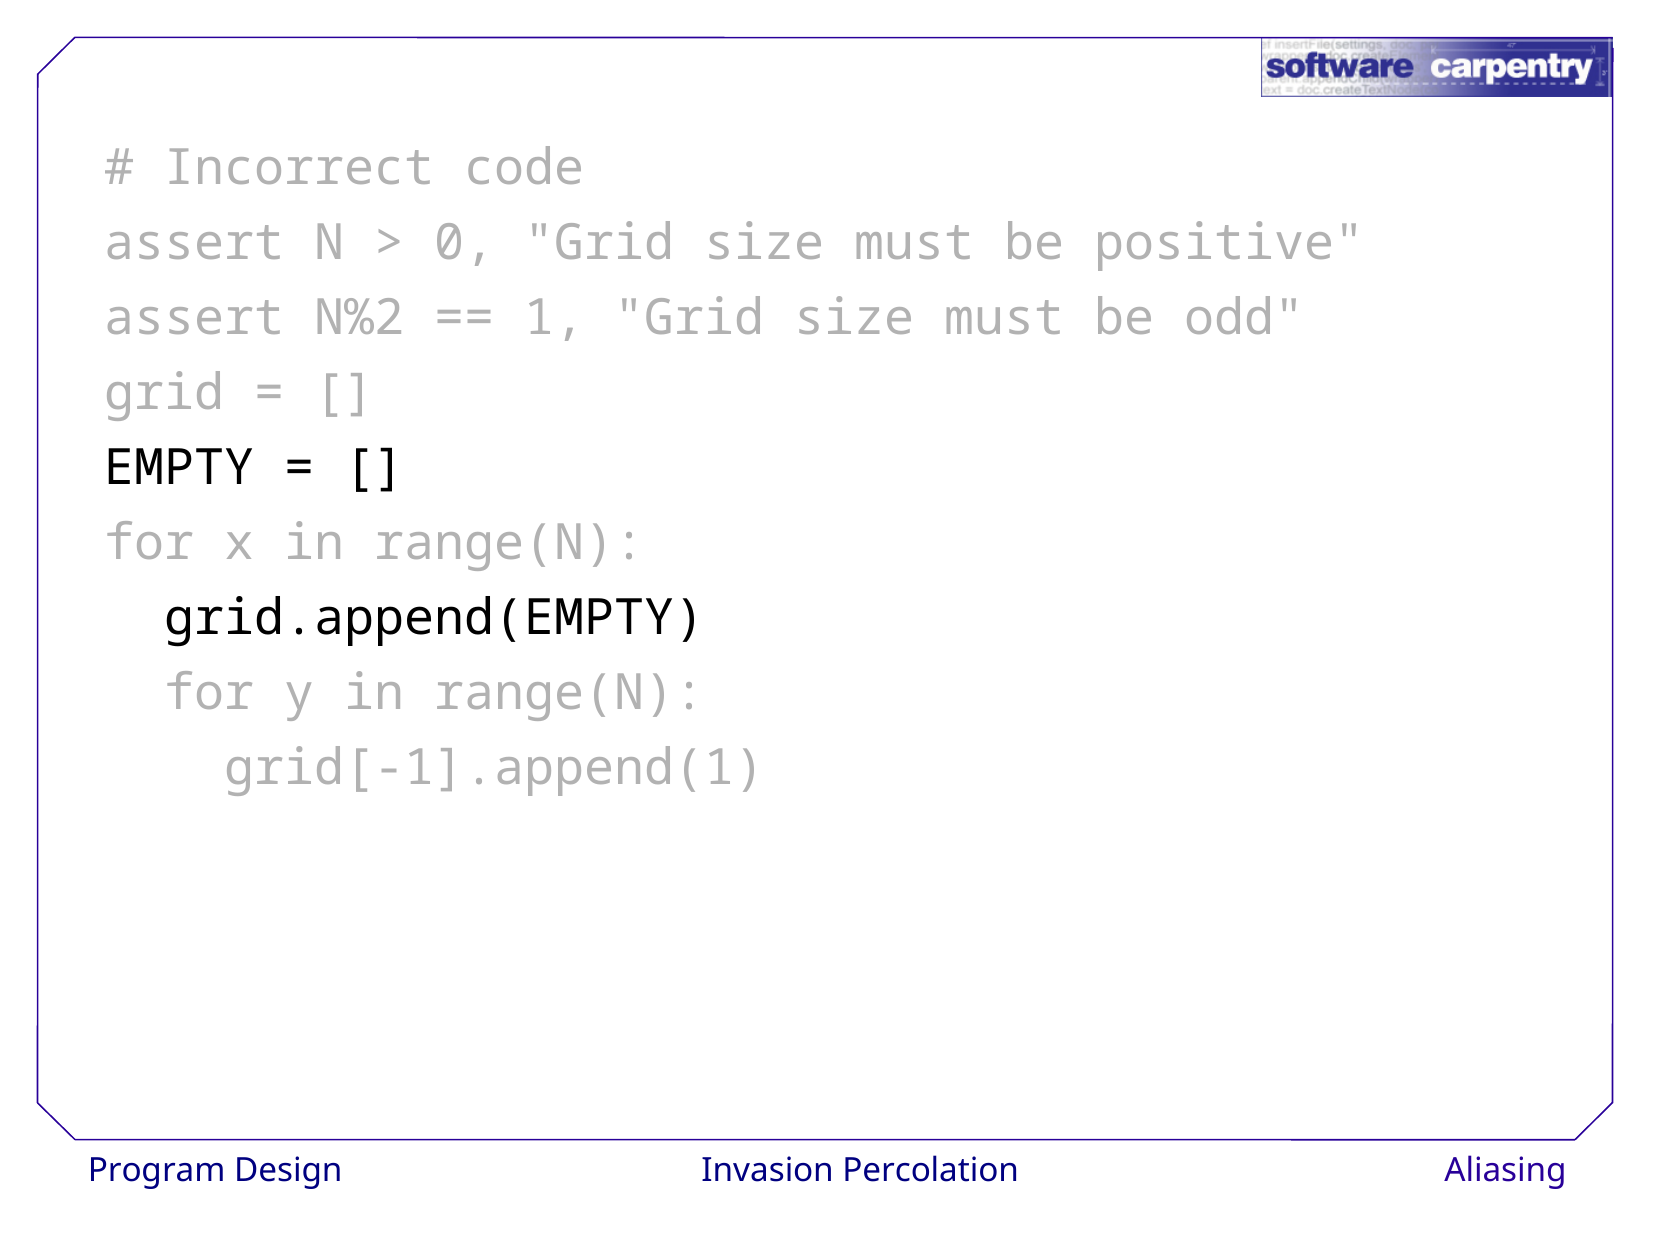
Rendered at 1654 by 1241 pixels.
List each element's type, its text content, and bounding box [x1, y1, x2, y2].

text_box # Incorrect code assert N > 0, "Grid size must be positive" assert N%2 == 1, "Grid size must be odd" grid = [] EMPTY = [] for x in range(N): grid.append(EMPTY) for y in range(N): grid[-1].append(1) [89, 112, 1508, 1055]
picture [1261, 39, 1613, 97]
